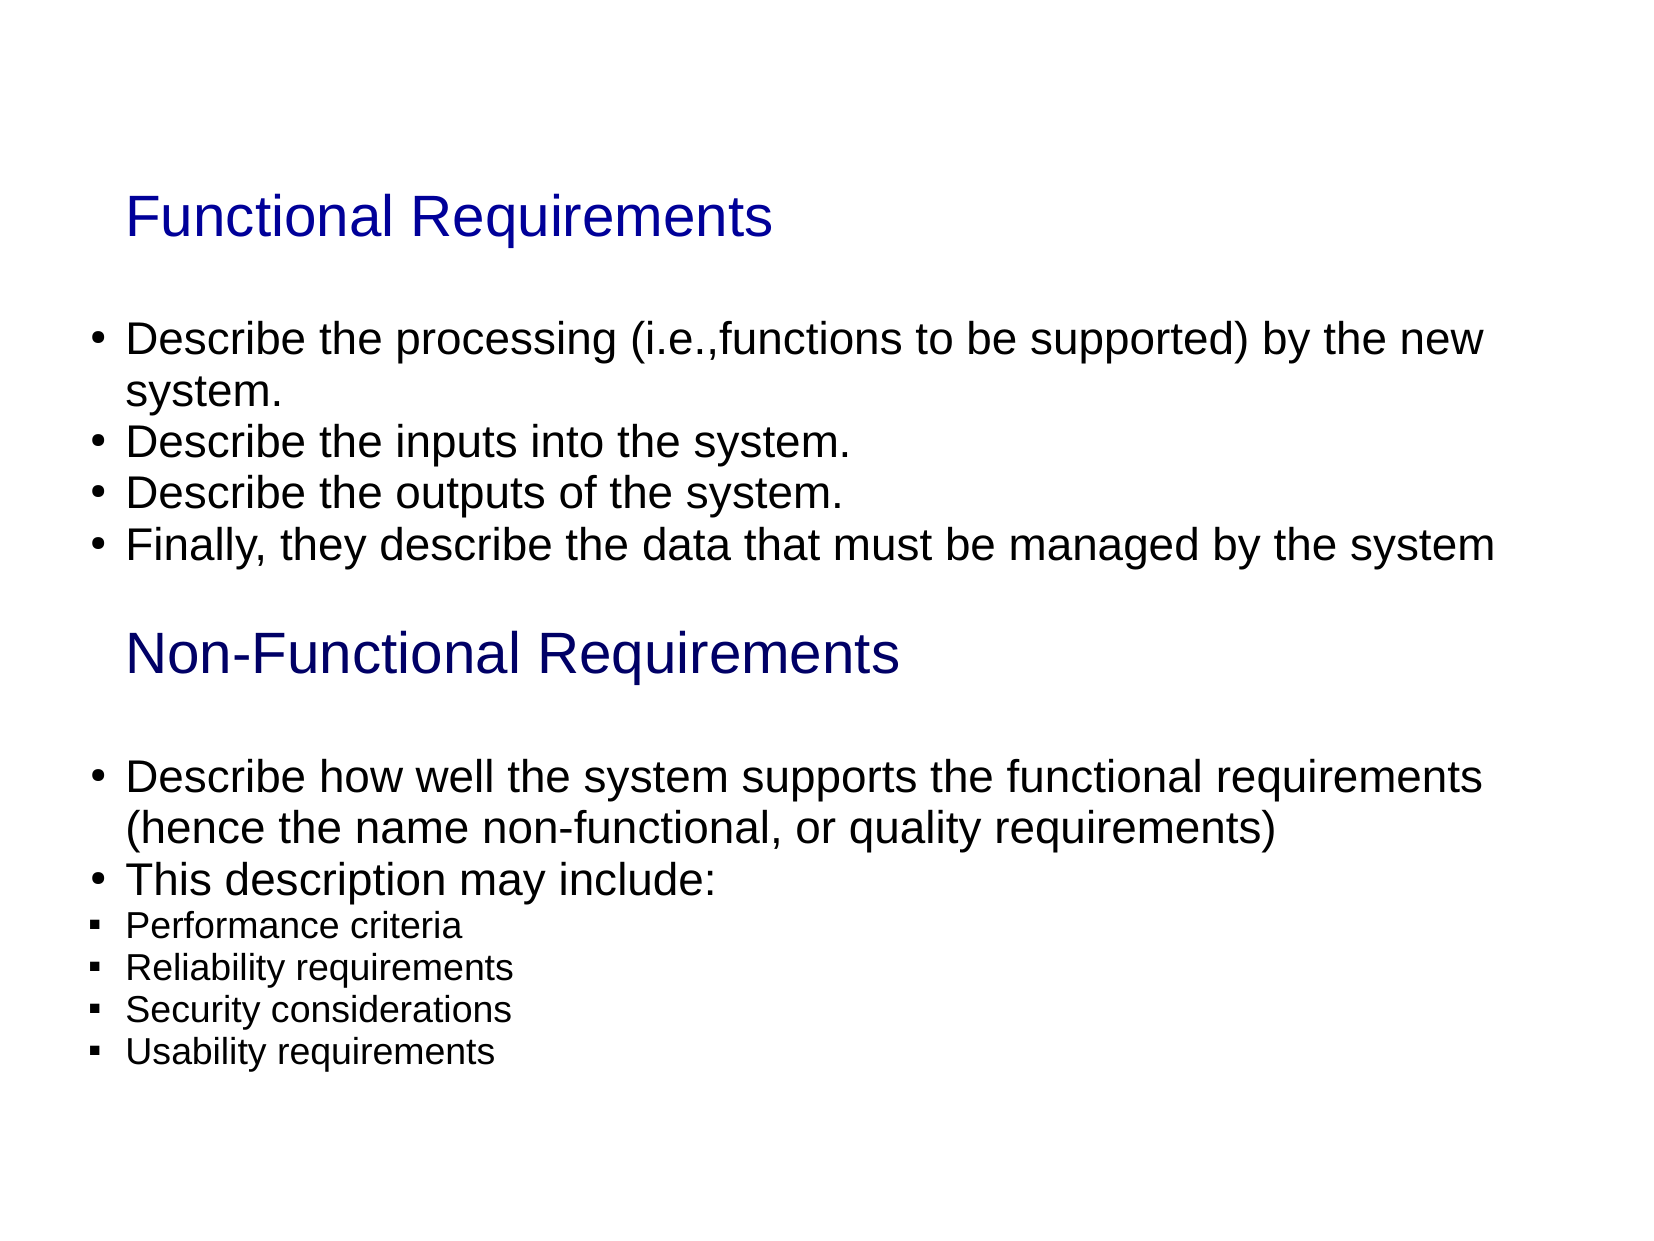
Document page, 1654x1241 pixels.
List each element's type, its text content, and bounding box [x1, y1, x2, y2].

subtitle Functional Requirements Describe the processing (i.e.,functions to be supported) by the new system. Describe the inputs into the system. Describe the outputs of the system. Finally, they describe the data that must be managed by the system Non-Functional Requirements Describe how well the system supports the functional requirements (hence the name non-functional, or quality requirements) This description may include: Performance criteria Reliability requirements Security considerations Usability requirements [90, 126, 1579, 1137]
